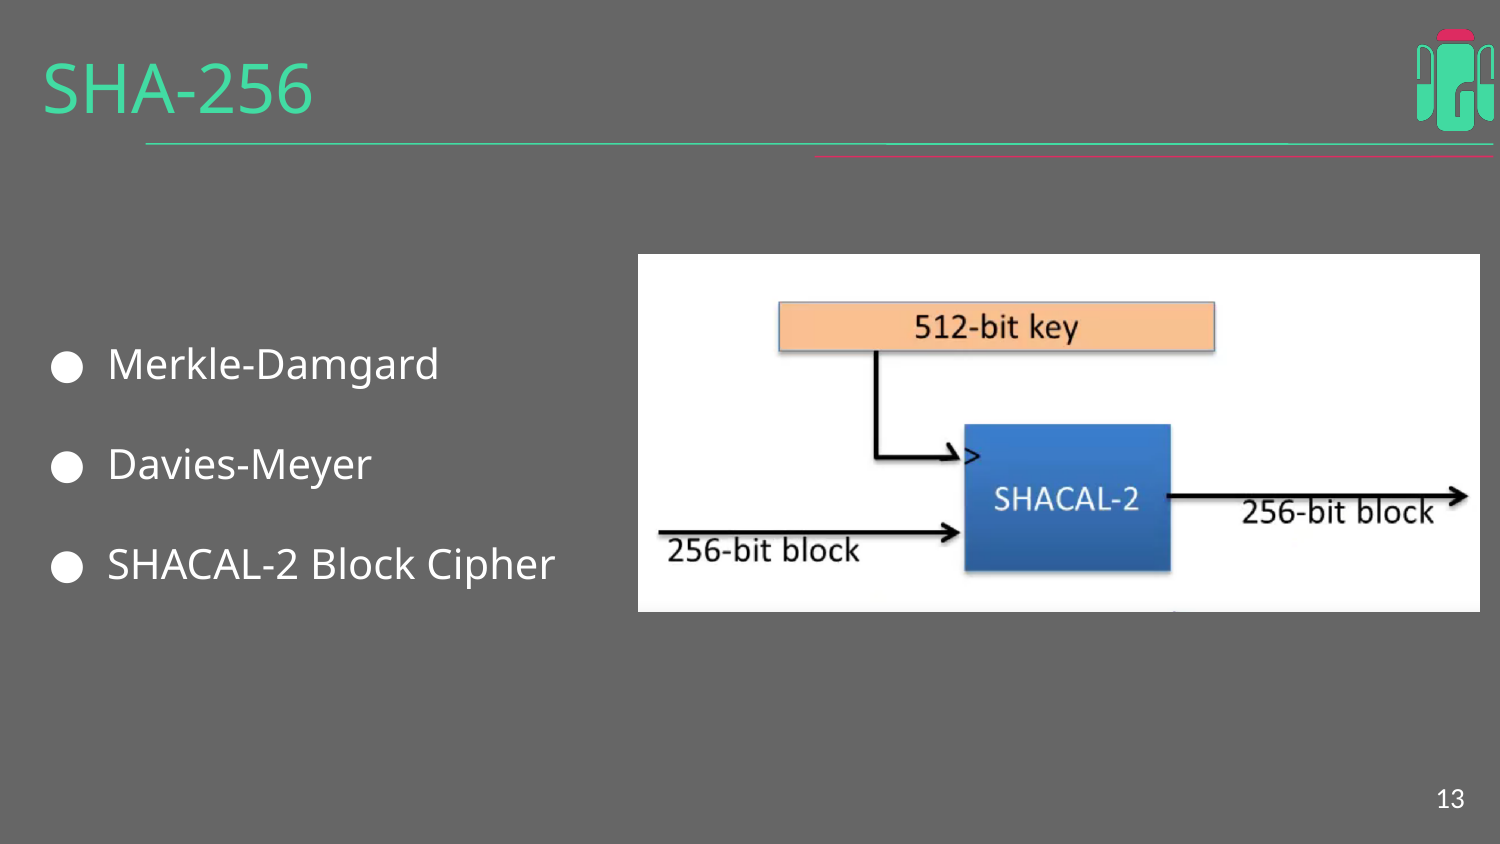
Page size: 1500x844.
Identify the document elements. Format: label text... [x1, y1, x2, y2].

slide_number <number> [1389, 764, 1480, 830]
title SHA-256 [27, 29, 1374, 131]
text_box Merkle-Damgard Davies-Meyer SHACAL-2 Block Cipher [17, 272, 613, 743]
picture [1417, 29, 1494, 131]
picture [638, 254, 1480, 612]
